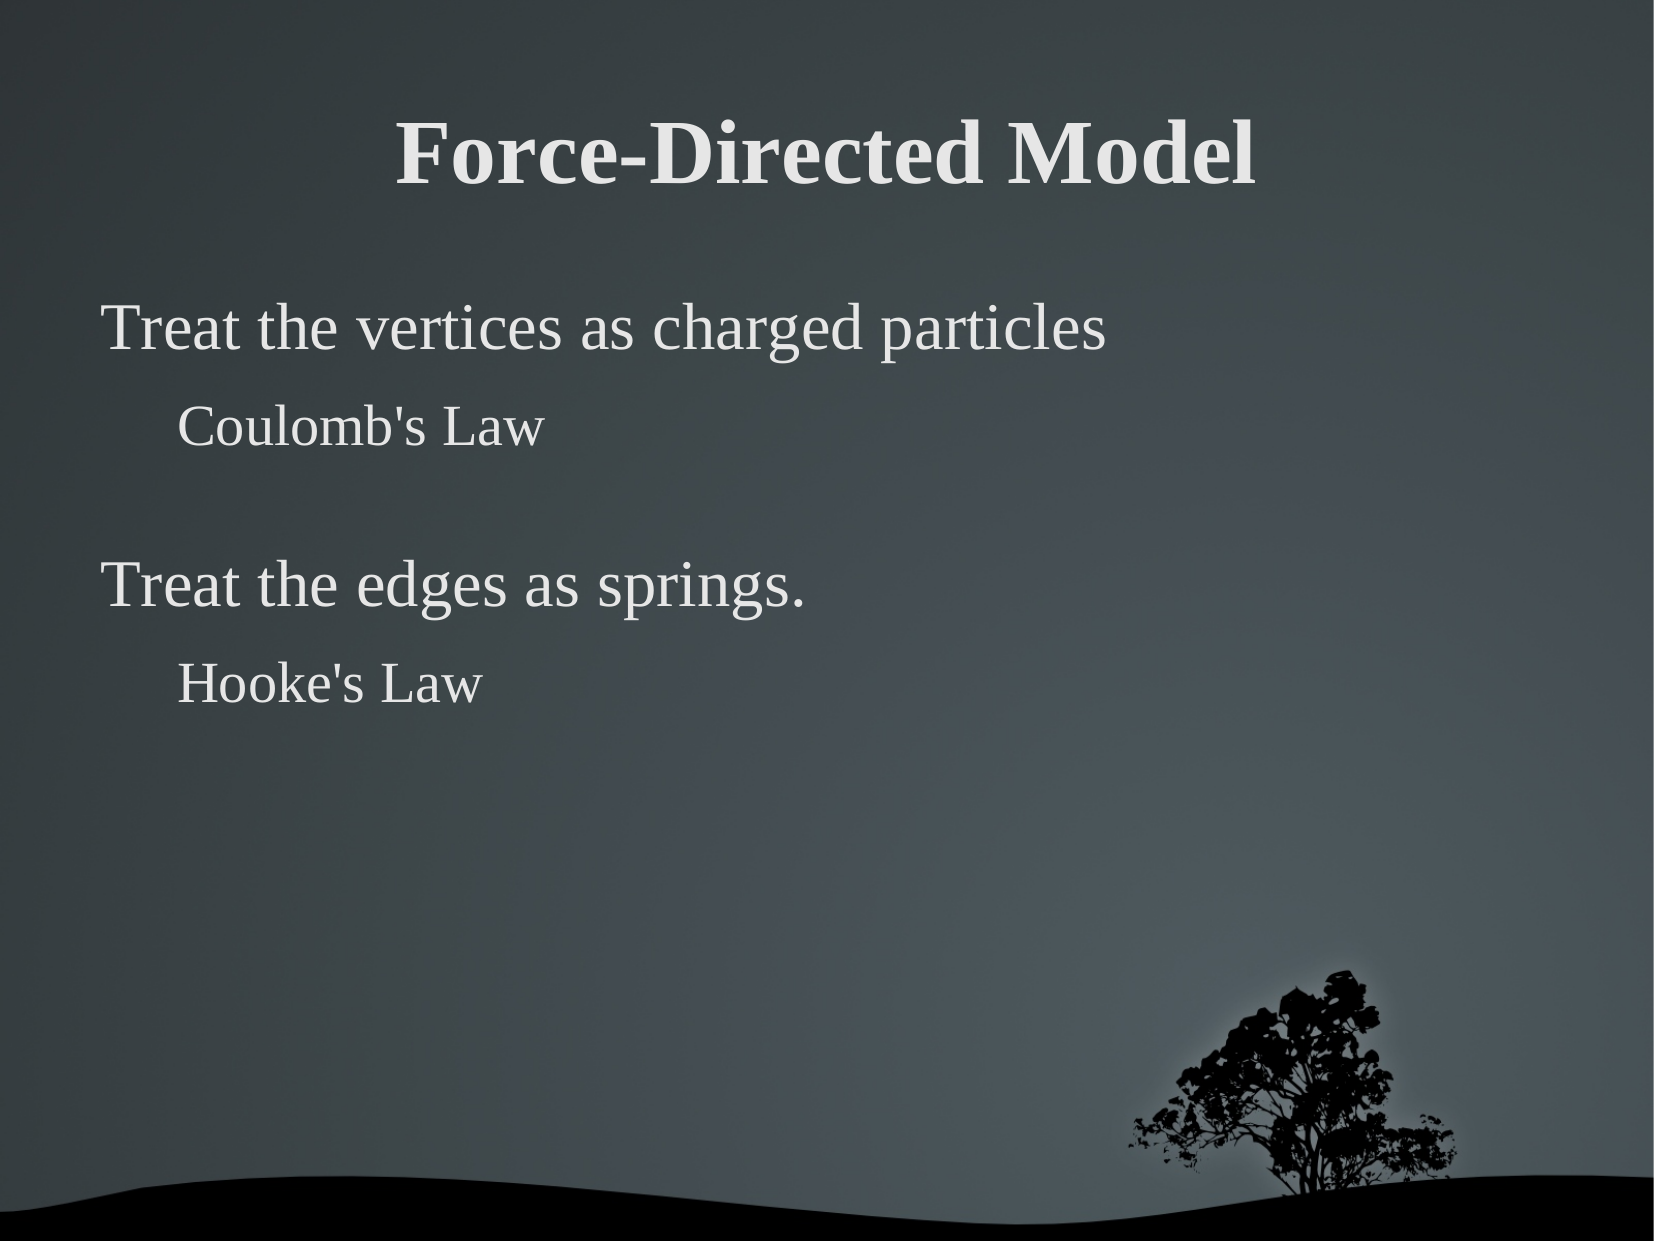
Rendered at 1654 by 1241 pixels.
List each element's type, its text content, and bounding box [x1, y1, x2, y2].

picture [0, 0, 1654, 1241]
list Treat the vertices as charged particles Coulomb's Law Treat the edges as springs. Hooke's Law [82, 290, 1571, 1094]
title Force-Directed Model [82, 56, 1571, 250]
